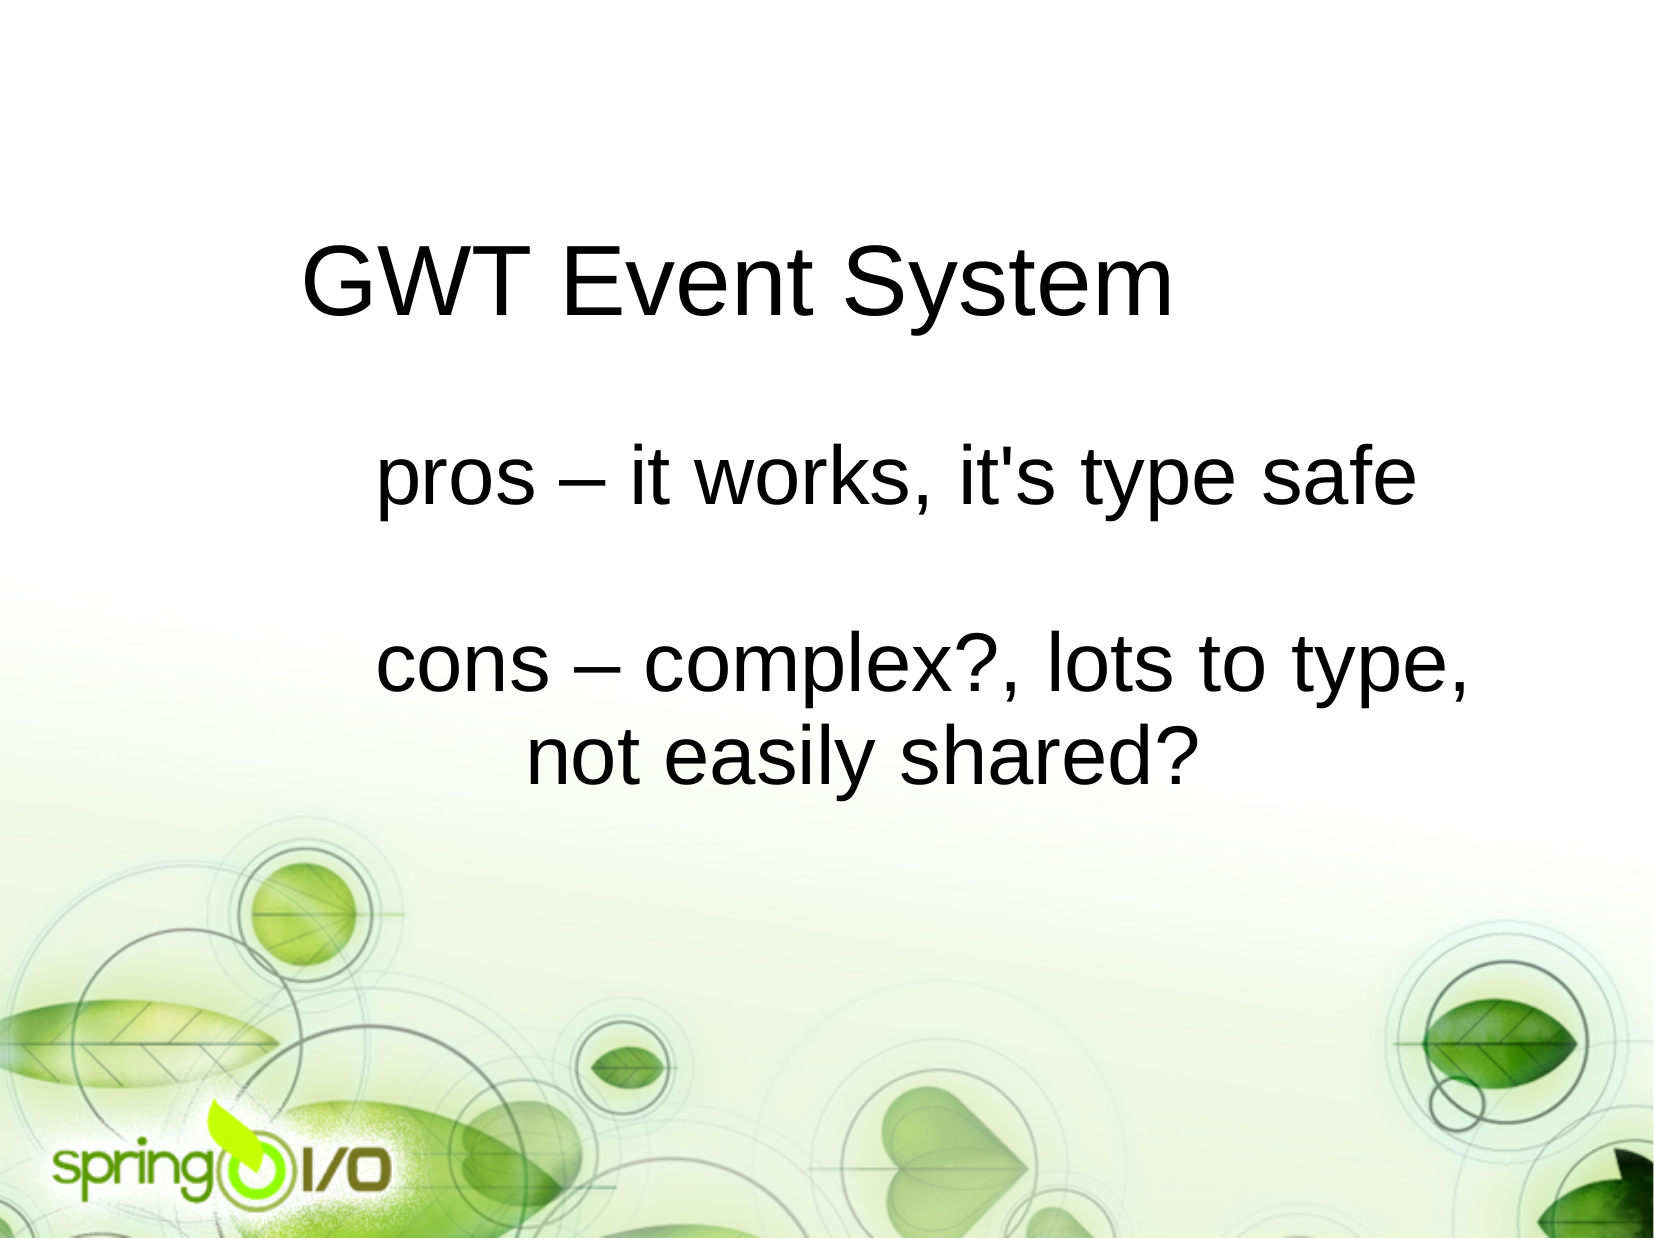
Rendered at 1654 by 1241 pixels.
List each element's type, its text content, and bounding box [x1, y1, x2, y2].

picture [0, 0, 1654, 1238]
text_box GWT Event System pros – it works, it's type safe cons – complex?, lots to type, not easily shared? [300, 225, 1571, 1109]
